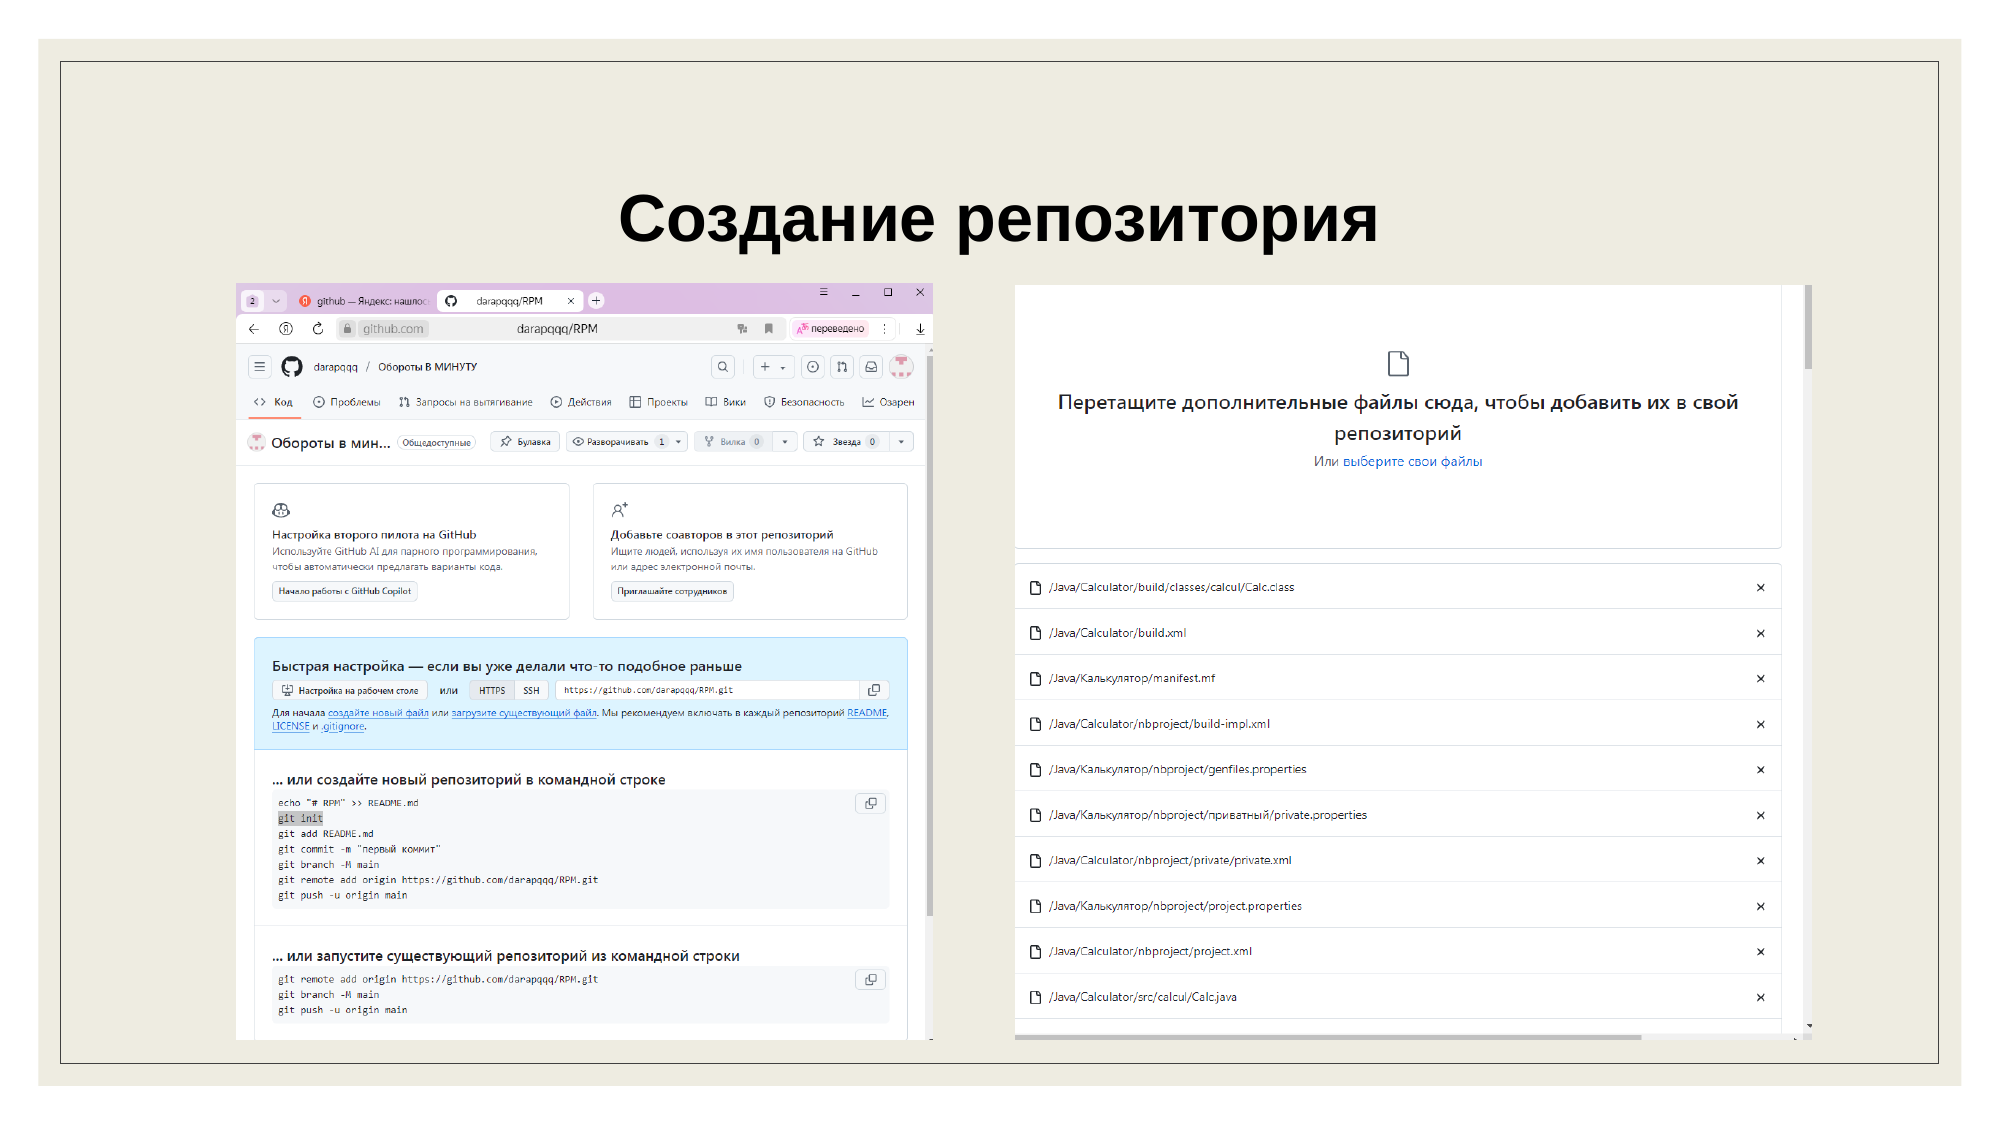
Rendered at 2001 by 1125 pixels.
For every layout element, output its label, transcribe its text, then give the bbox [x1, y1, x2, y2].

picture [1015, 285, 1812, 1040]
picture [236, 283, 933, 1040]
title Создание репозитория [174, 105, 1825, 331]
